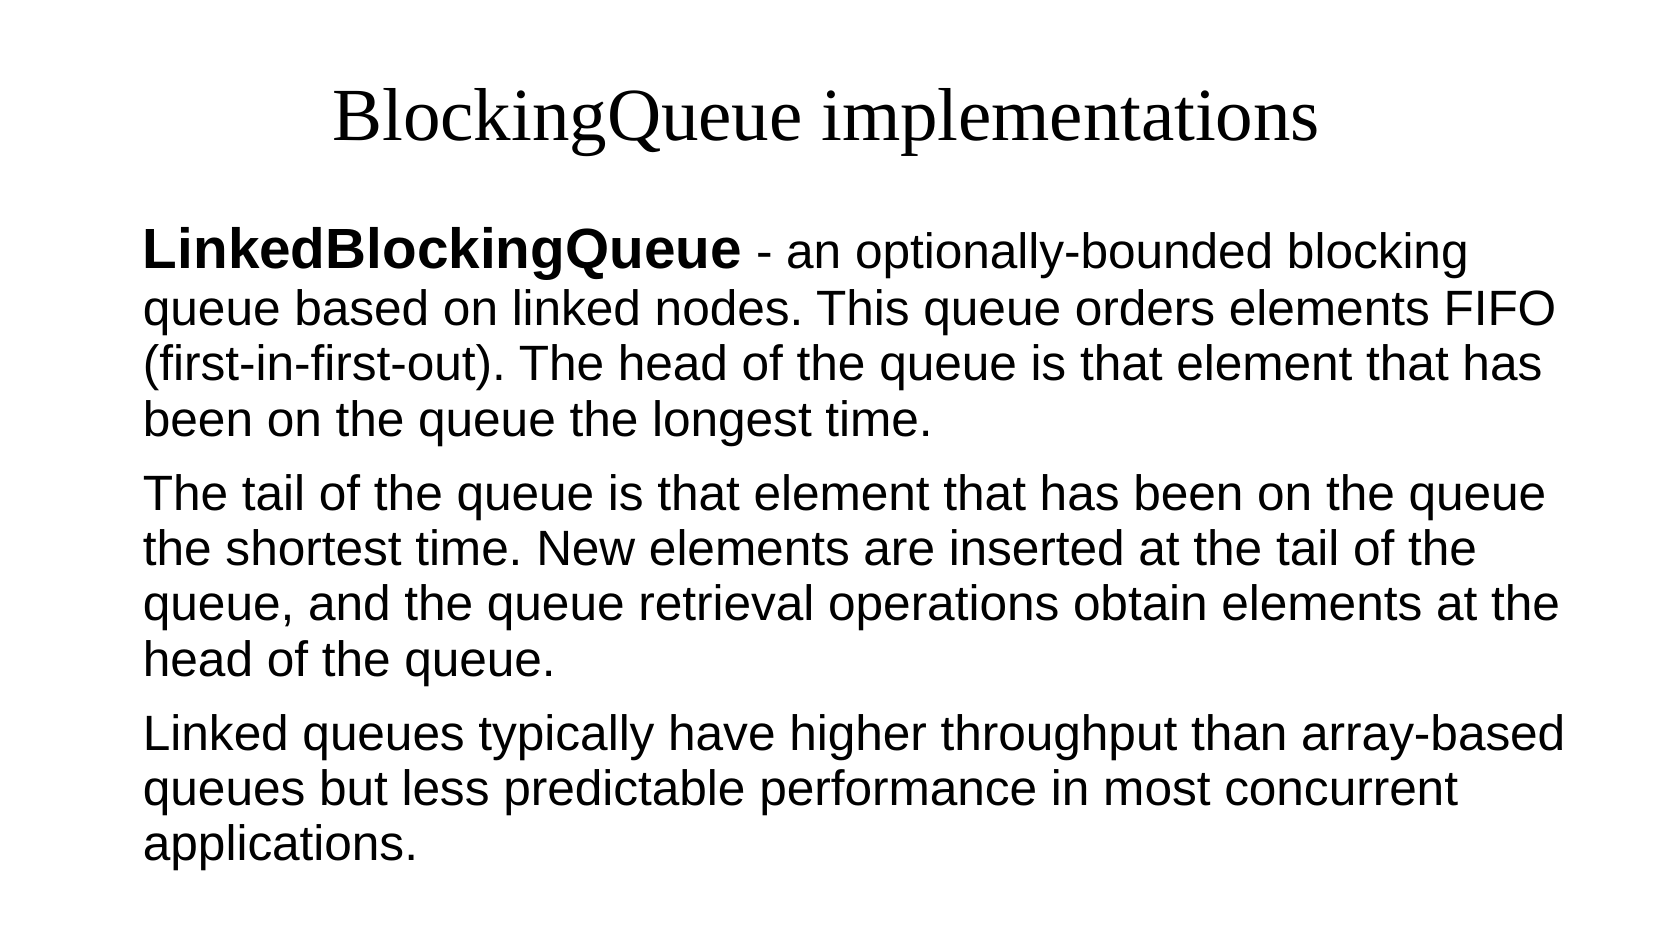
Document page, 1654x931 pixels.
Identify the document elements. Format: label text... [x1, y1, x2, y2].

title BlockingQueue implementations [82, 36, 1571, 193]
list LinkedBlockingQueue - an optionally-bounded blocking queue based on linked nodes. This queue orders elements FIFO (first-in-first-out). The head of the queue is that element that has been on the queue the longest time. The tail of the queue is that element that has been on the queue the shortest time. New elements are inserted at the tail of the queue, and the queue retrieval operations obtain elements at the head of the queue. Linked queues typically have higher throughput than array-based queues but less predictable performance in most concurrent applications. [82, 217, 1571, 878]
